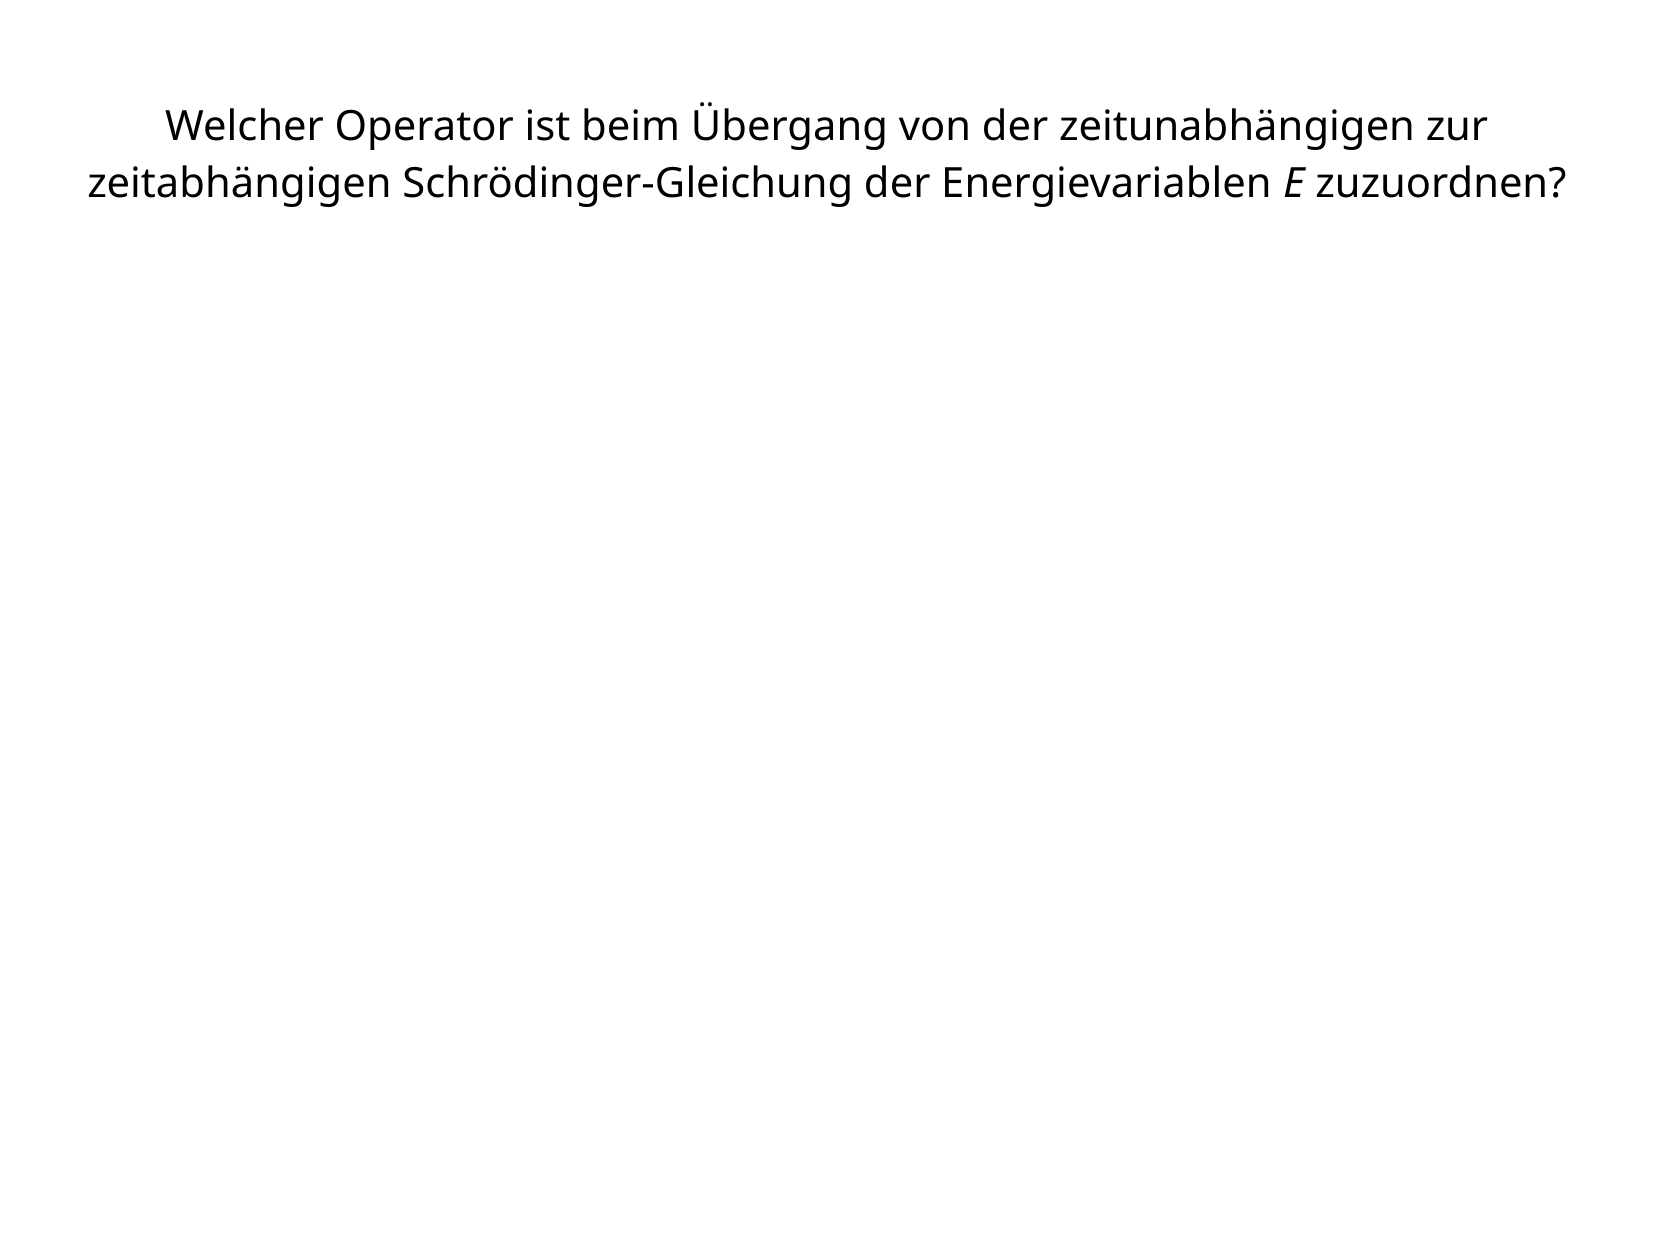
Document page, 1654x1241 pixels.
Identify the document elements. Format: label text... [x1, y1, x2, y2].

title Welcher Operator ist beim Übergang von der zeitunabhängigen zur zeitabhängigen Schrödinger-Gleichung der Energievariablen E zuzuordnen? [82, 49, 1571, 257]
